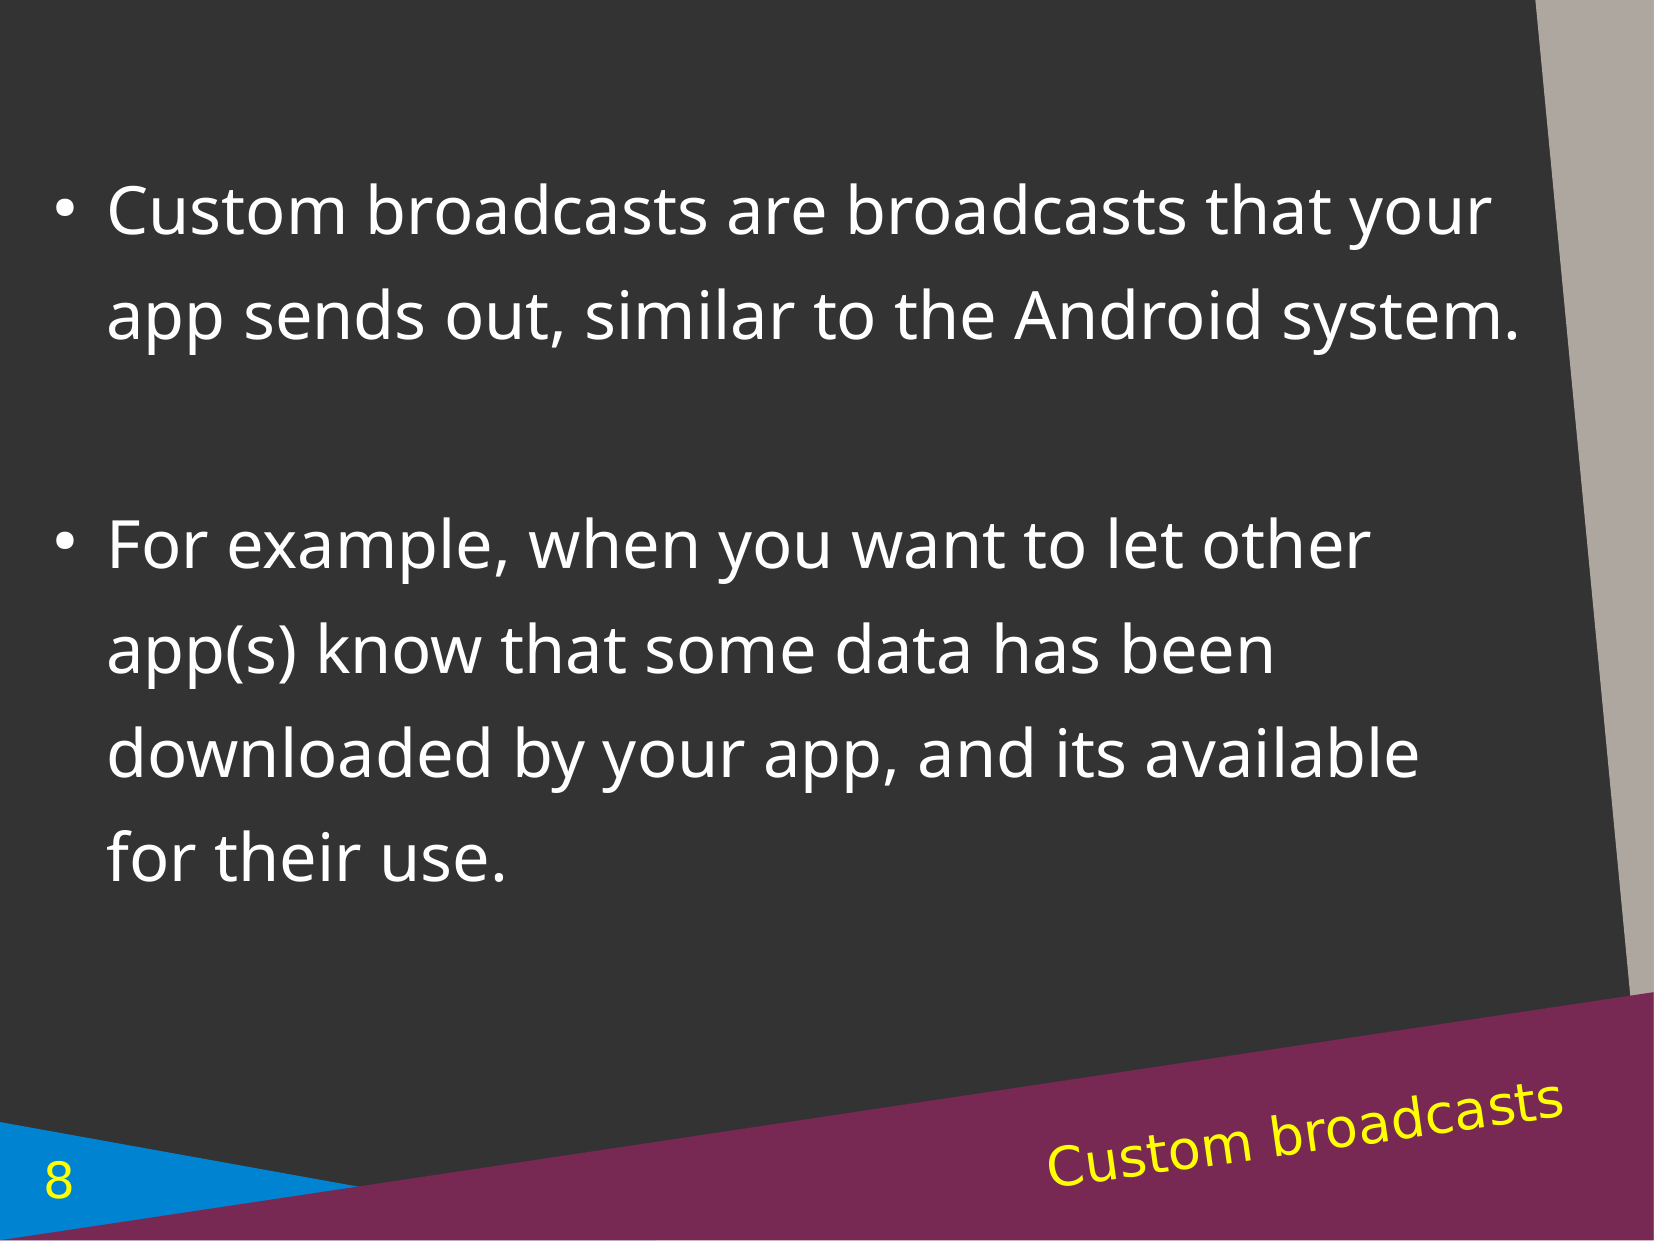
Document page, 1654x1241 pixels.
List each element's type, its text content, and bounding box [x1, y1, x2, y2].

title Custom broadcasts [956, 995, 1654, 1241]
list Custom broadcasts are broadcasts that your app sends out, similar to the Android system. For example, when you want to let other app(s) know that some data has been downloaded by your app, and its available for their use. [35, 59, 1524, 993]
